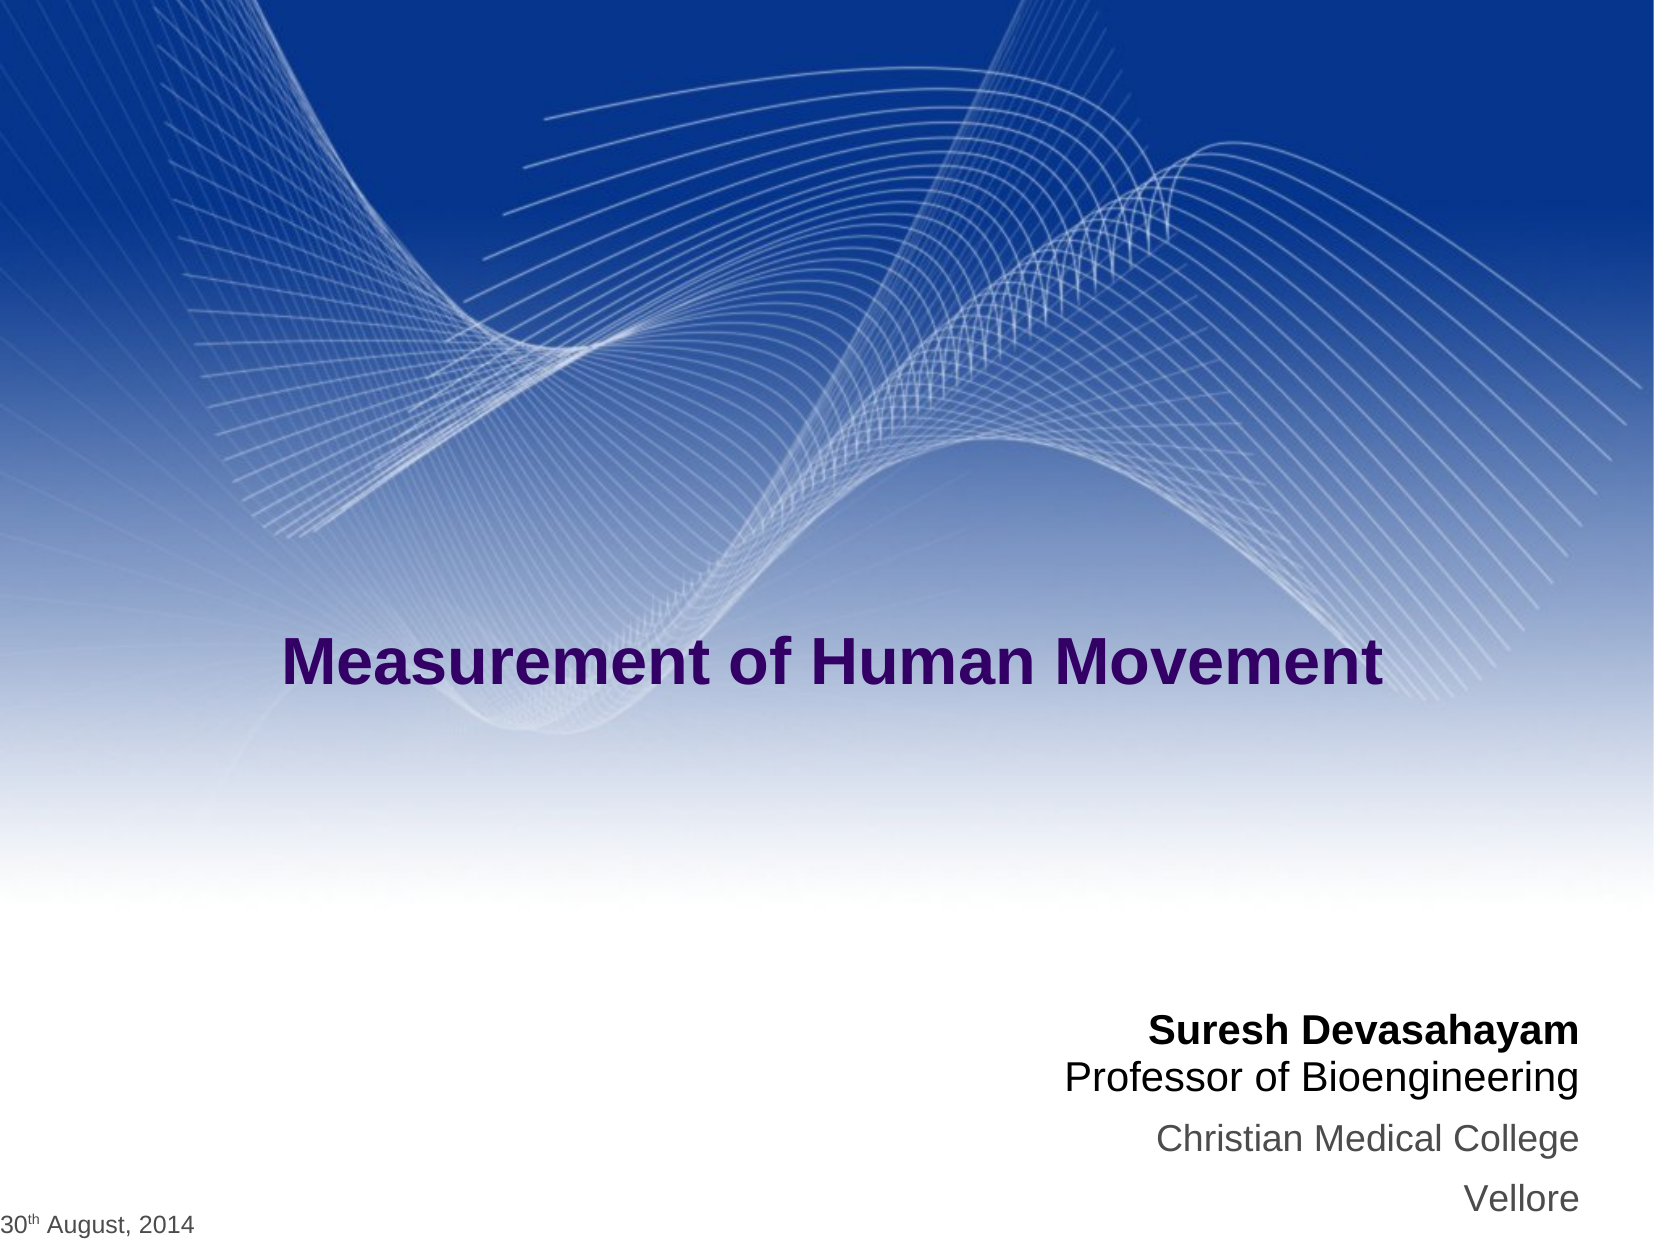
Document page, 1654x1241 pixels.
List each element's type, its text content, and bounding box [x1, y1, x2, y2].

picture [0, 0, 1654, 1241]
title Measurement of Human Movement [118, 442, 1400, 707]
